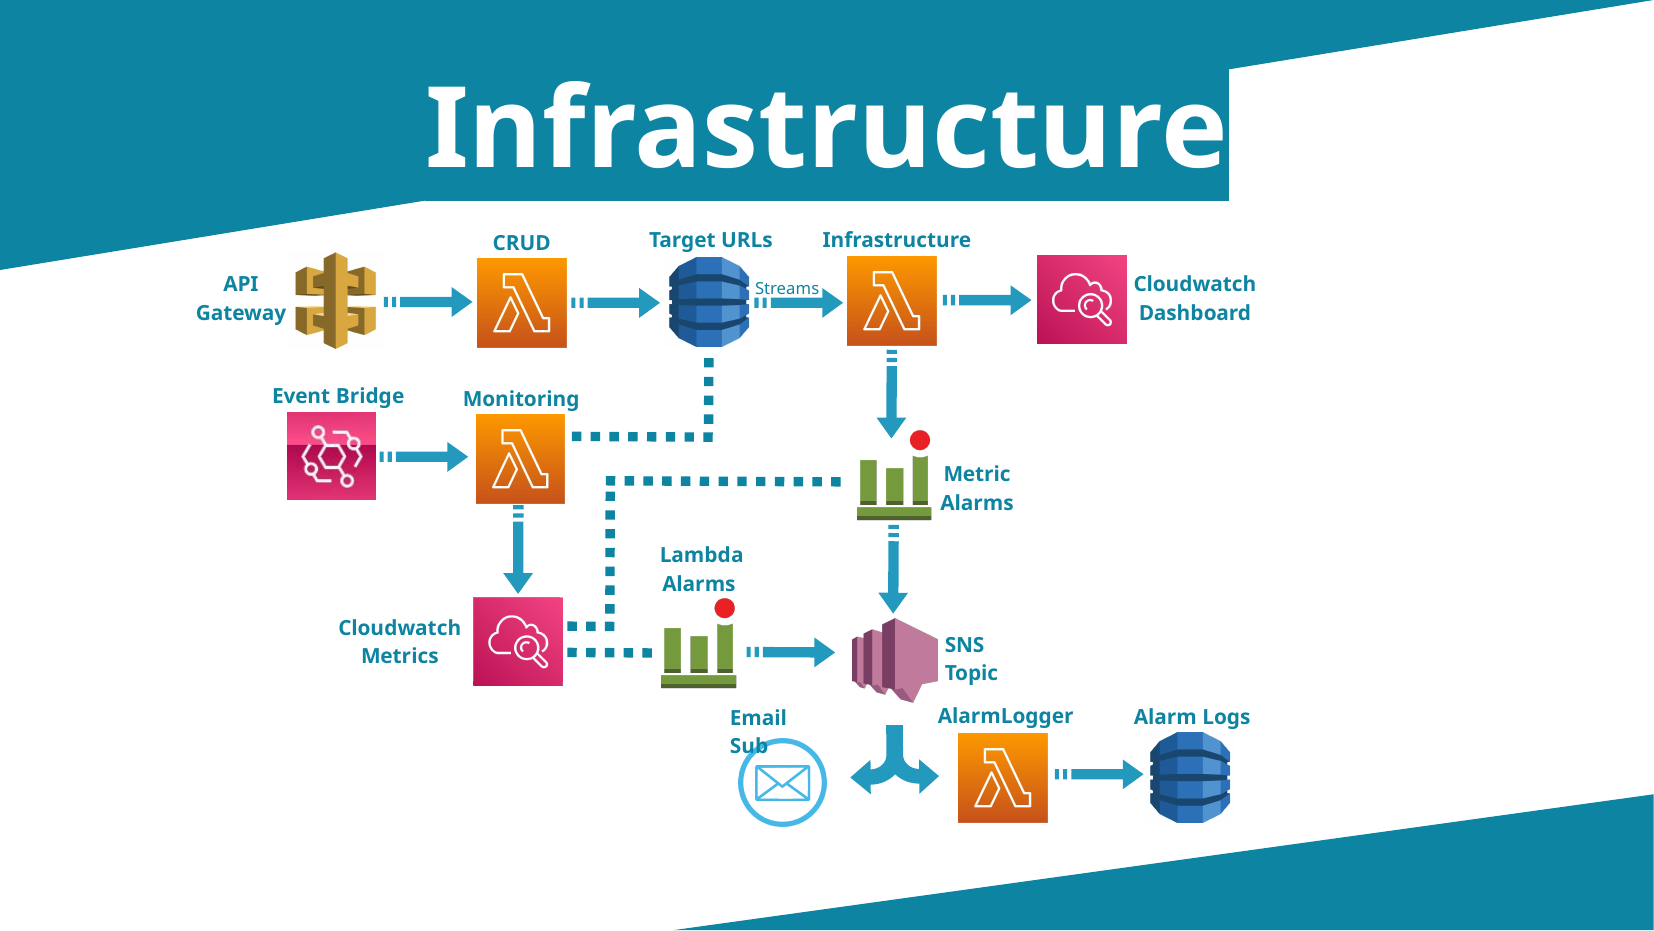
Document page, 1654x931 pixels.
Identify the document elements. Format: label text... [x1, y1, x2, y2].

text_box API Gateway [167, 262, 315, 362]
text_box Lambda Alarms [638, 533, 760, 662]
text_box [959, 285, 1032, 316]
text_box [746, 646, 751, 658]
picture [287, 252, 384, 349]
text_box [850, 725, 939, 795]
picture [664, 262, 754, 347]
title Infrastructure [82, 35, 1571, 213]
text_box Cloudwatch Metrics [311, 605, 489, 677]
picture [473, 597, 563, 686]
text_box [876, 366, 907, 439]
text_box [503, 521, 533, 594]
text_box [886, 357, 897, 363]
text_box Infrastructure [815, 218, 989, 262]
text_box [513, 513, 524, 518]
text_box [513, 505, 524, 510]
text_box Metric Alarms [923, 452, 1031, 524]
text_box Streams [740, 269, 853, 342]
text_box Alarm Logs [1119, 695, 1300, 739]
text_box Email Sub [715, 695, 846, 768]
text_box Monitoring [448, 377, 596, 421]
text_box [400, 287, 473, 317]
text_box [587, 288, 661, 318]
text_box [387, 451, 392, 462]
text_box [383, 296, 388, 308]
text_box Event Bridge [257, 374, 435, 446]
text_box CRUD [477, 220, 570, 264]
text_box [379, 451, 384, 462]
text_box [950, 294, 956, 306]
picture [958, 738, 1048, 823]
text_box [1054, 769, 1059, 780]
text_box [571, 297, 576, 308]
text_box [1071, 759, 1144, 790]
picture [847, 262, 937, 346]
picture [1145, 739, 1235, 823]
picture [654, 662, 740, 693]
text_box [942, 294, 947, 306]
picture [477, 264, 567, 348]
text_box [886, 349, 897, 354]
picture [476, 421, 565, 504]
text_box [1063, 769, 1068, 780]
text_box [878, 541, 909, 614]
picture [1037, 255, 1127, 344]
text_box [754, 646, 759, 658]
text_box [888, 532, 899, 538]
text_box [579, 297, 584, 308]
text_box SNS Topic [930, 622, 1056, 695]
text_box [395, 442, 469, 472]
picture [852, 618, 938, 703]
picture [287, 446, 376, 500]
picture [738, 768, 827, 827]
text_box [392, 296, 397, 308]
text_box [888, 524, 899, 530]
text_box [762, 637, 836, 668]
text_box AlarmLogger [923, 694, 1104, 738]
text_box Cloudwatch Dashboard [1104, 262, 1286, 334]
picture [849, 427, 936, 524]
text_box Target URLs [634, 218, 815, 262]
